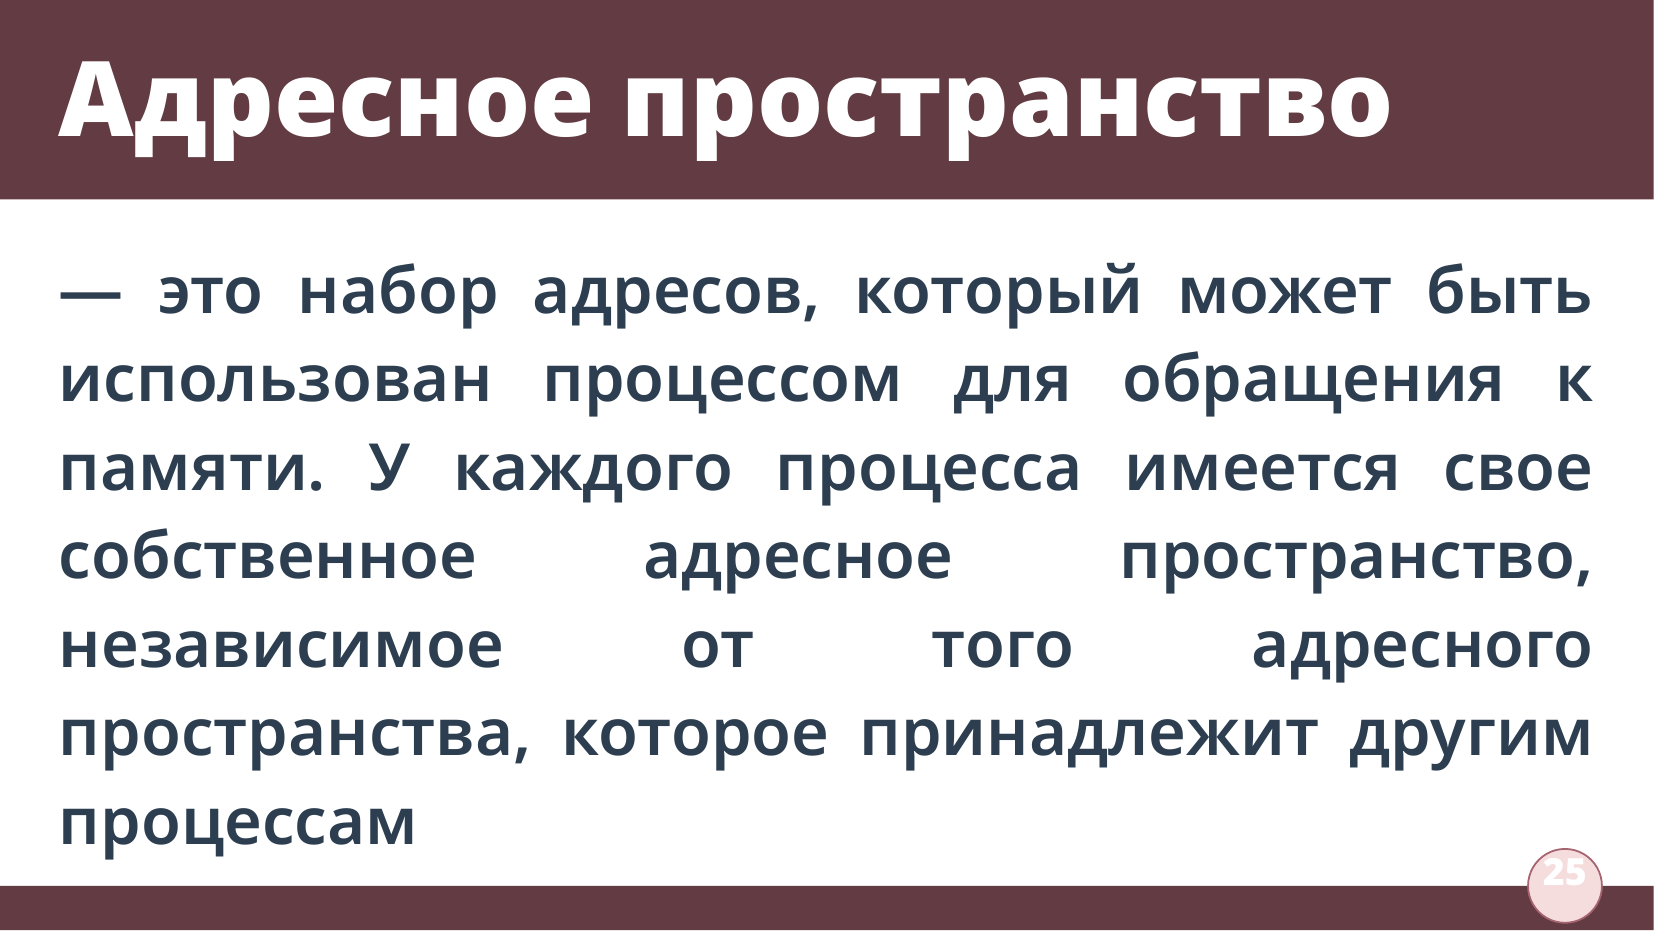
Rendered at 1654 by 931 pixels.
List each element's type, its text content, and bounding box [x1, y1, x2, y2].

title Адресное пространство [59, 37, 1595, 155]
list — это набор адресов, который может быть использован процессом для обращения к памяти. У каждого процесса имеется свое собственное адресное пространство, независимое от того адресного пространства, которое принадлежит другим процессам [59, 243, 1595, 864]
